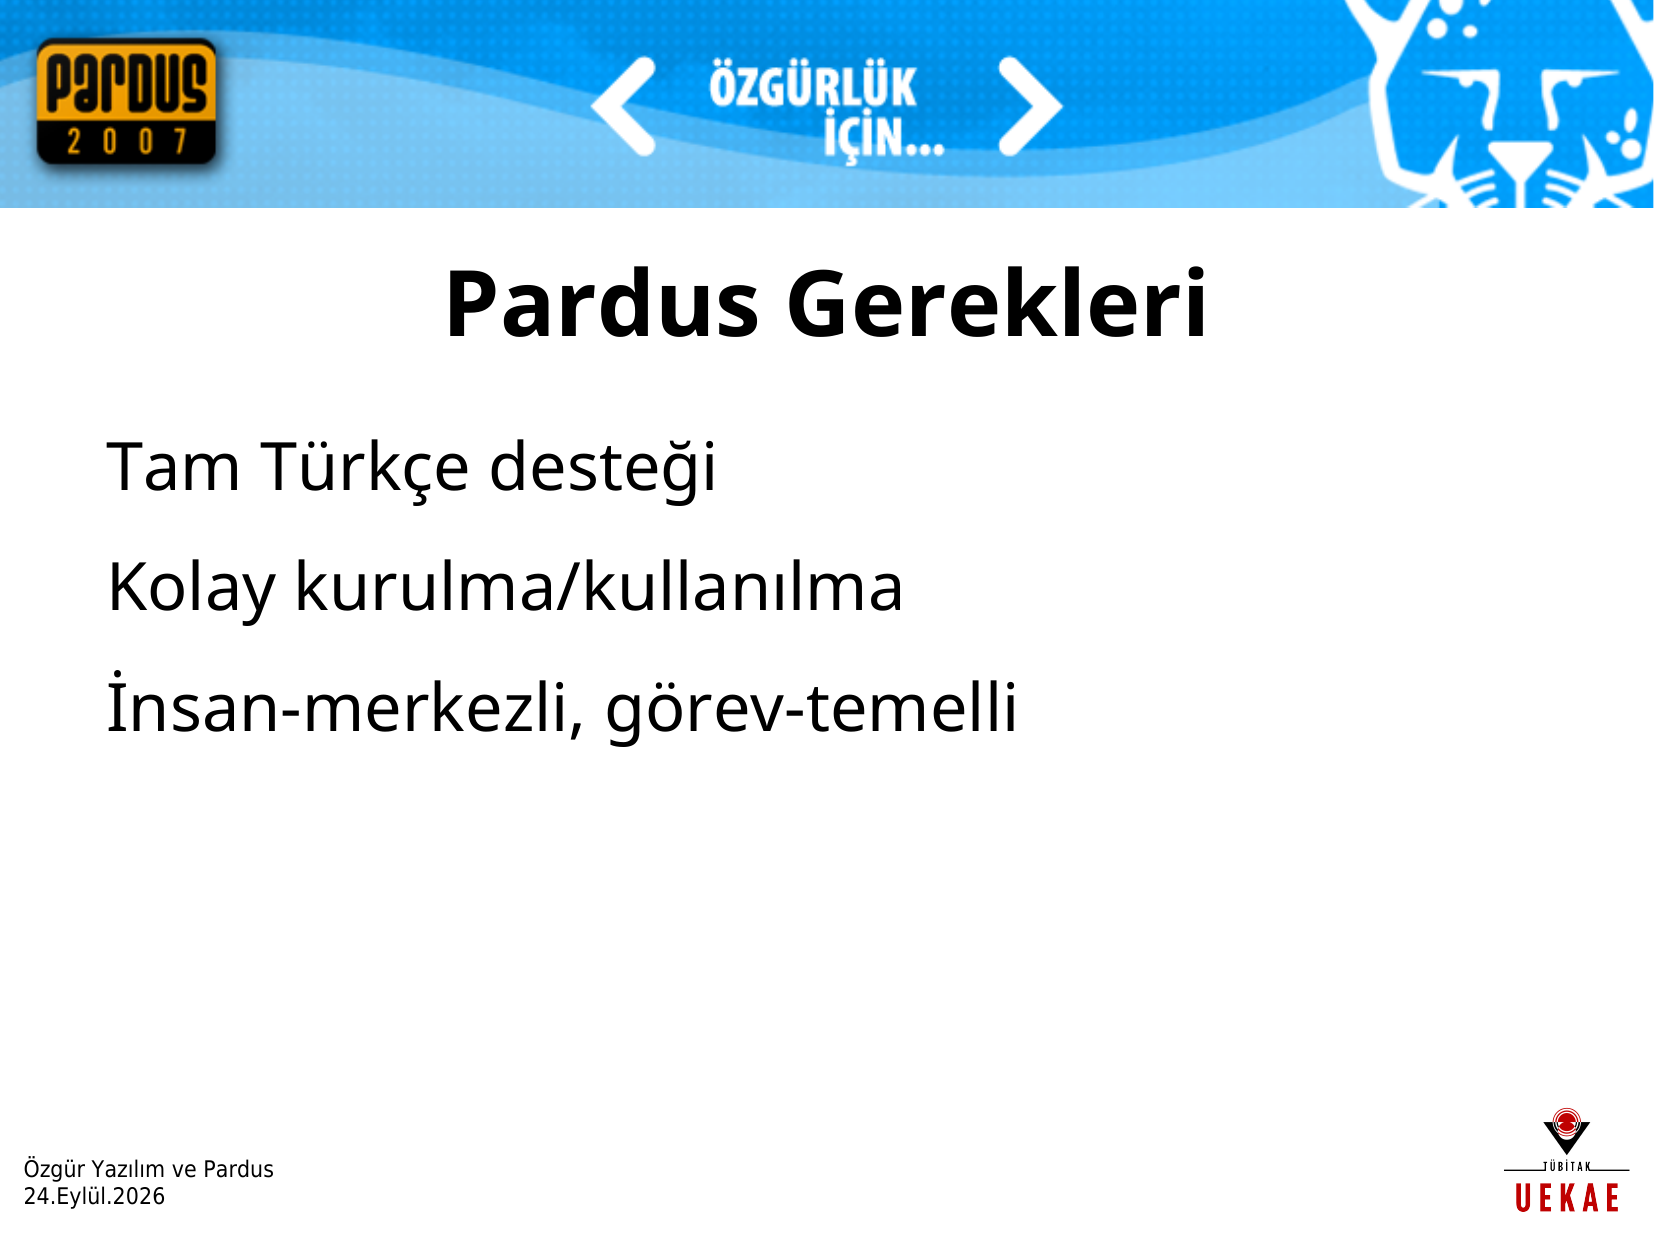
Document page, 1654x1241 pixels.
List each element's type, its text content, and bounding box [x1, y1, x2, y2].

list Tam Türkçe desteği Kolay kurulma/kullanılma İnsan-merkezli, görev-temelli [88, 419, 1571, 1056]
picture [0, 0, 1654, 208]
picture [1500, 1104, 1634, 1215]
title Pardus Gerekleri [82, 197, 1571, 405]
